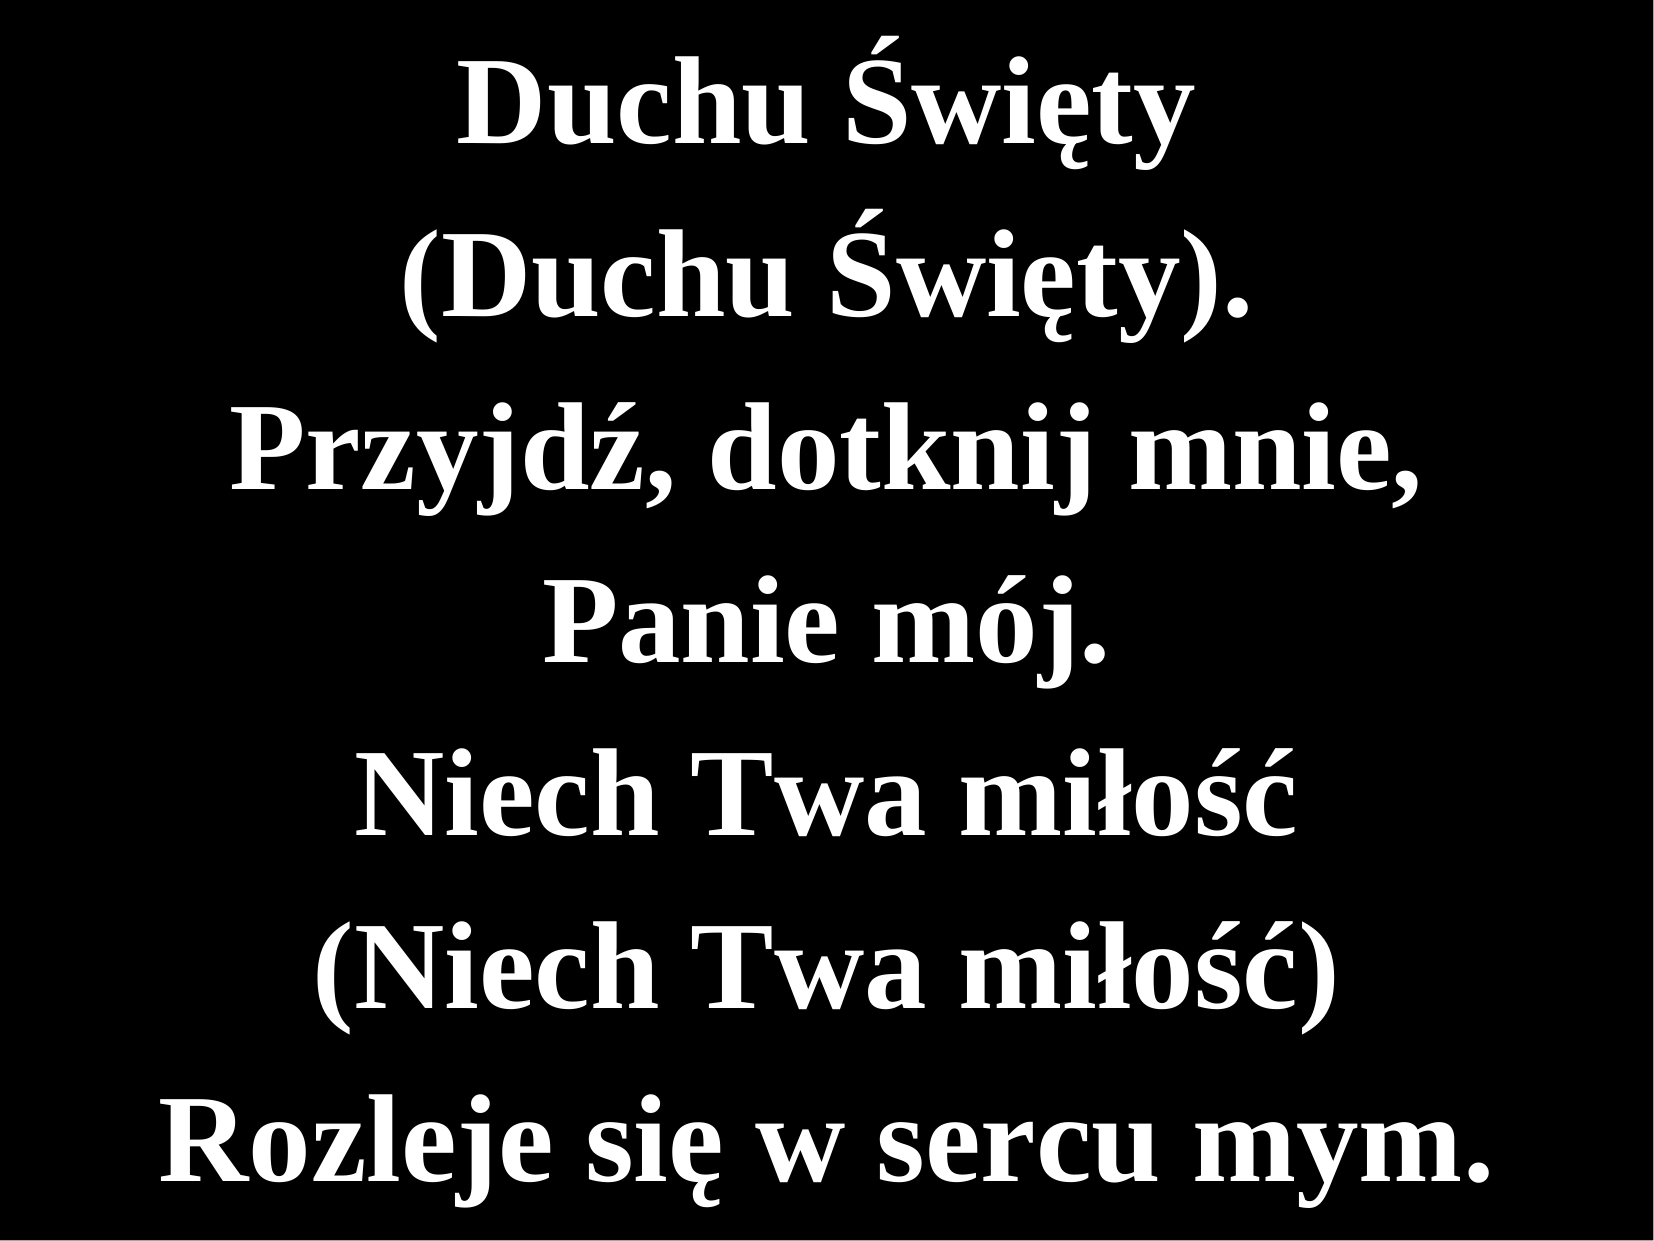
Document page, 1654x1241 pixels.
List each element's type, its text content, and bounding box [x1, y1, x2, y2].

title Duchu Święty ppp (Duchu Święty). ppp Przyjdź, dotknij mnie, ppp Panie mój. ppp Niech Twa miłość ppp (Niech Twa miłość) ppp Rozleje się w sercu mym. [0, 0, 1654, 1241]
